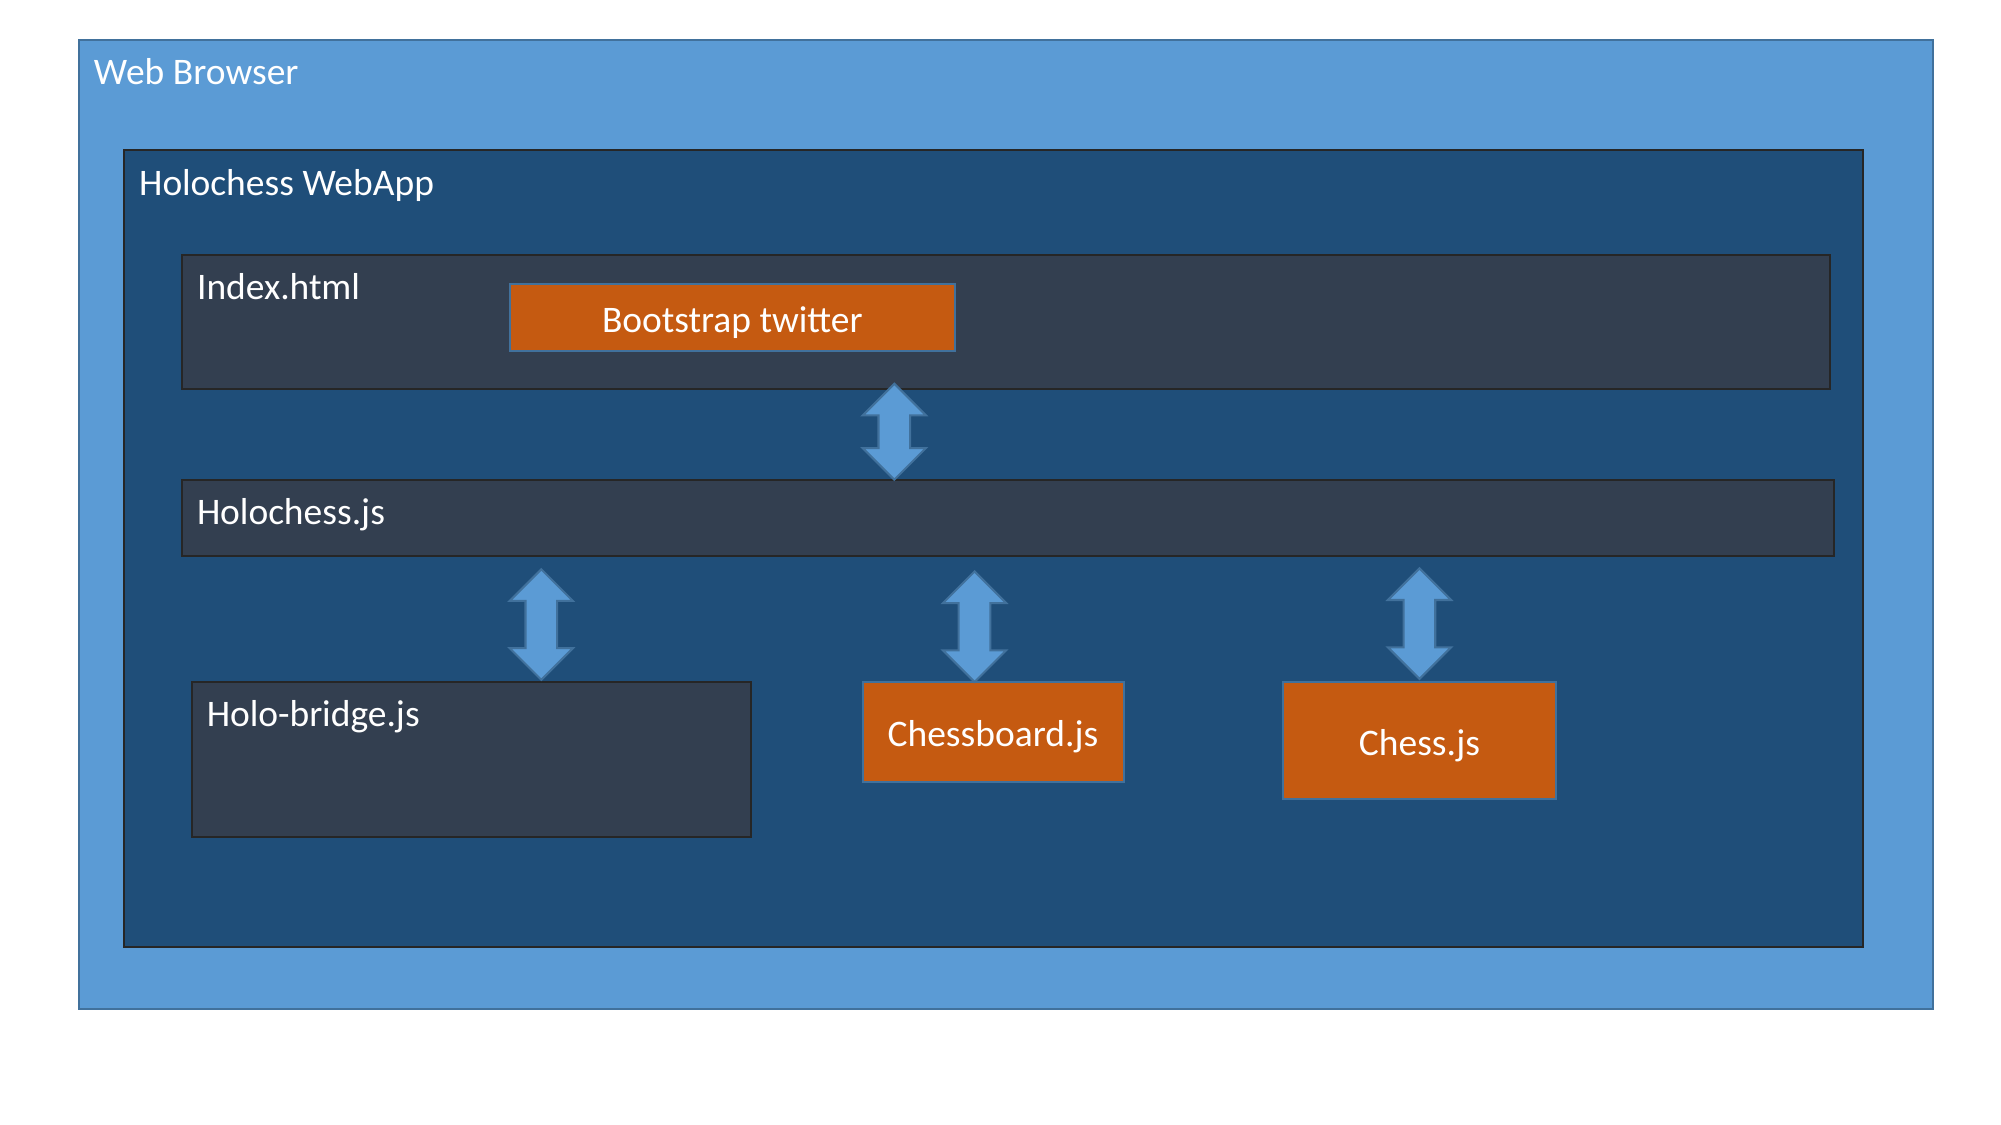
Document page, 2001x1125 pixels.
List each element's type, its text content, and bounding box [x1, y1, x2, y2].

text_box Bootstrap twitter [510, 284, 955, 351]
text_box Web Browser [79, 40, 1933, 1009]
text_box Chessboard.js [863, 682, 1124, 782]
text_box [942, 571, 1007, 682]
text_box Holo-bridge.js [192, 682, 751, 837]
text_box Index.html [182, 255, 1830, 389]
text_box [1387, 568, 1452, 679]
text_box Holochess WebApp [124, 150, 1863, 947]
text_box [509, 569, 573, 680]
text_box Holochess.js [182, 480, 1834, 556]
text_box Chess.js [1283, 682, 1556, 799]
text_box [862, 383, 926, 480]
